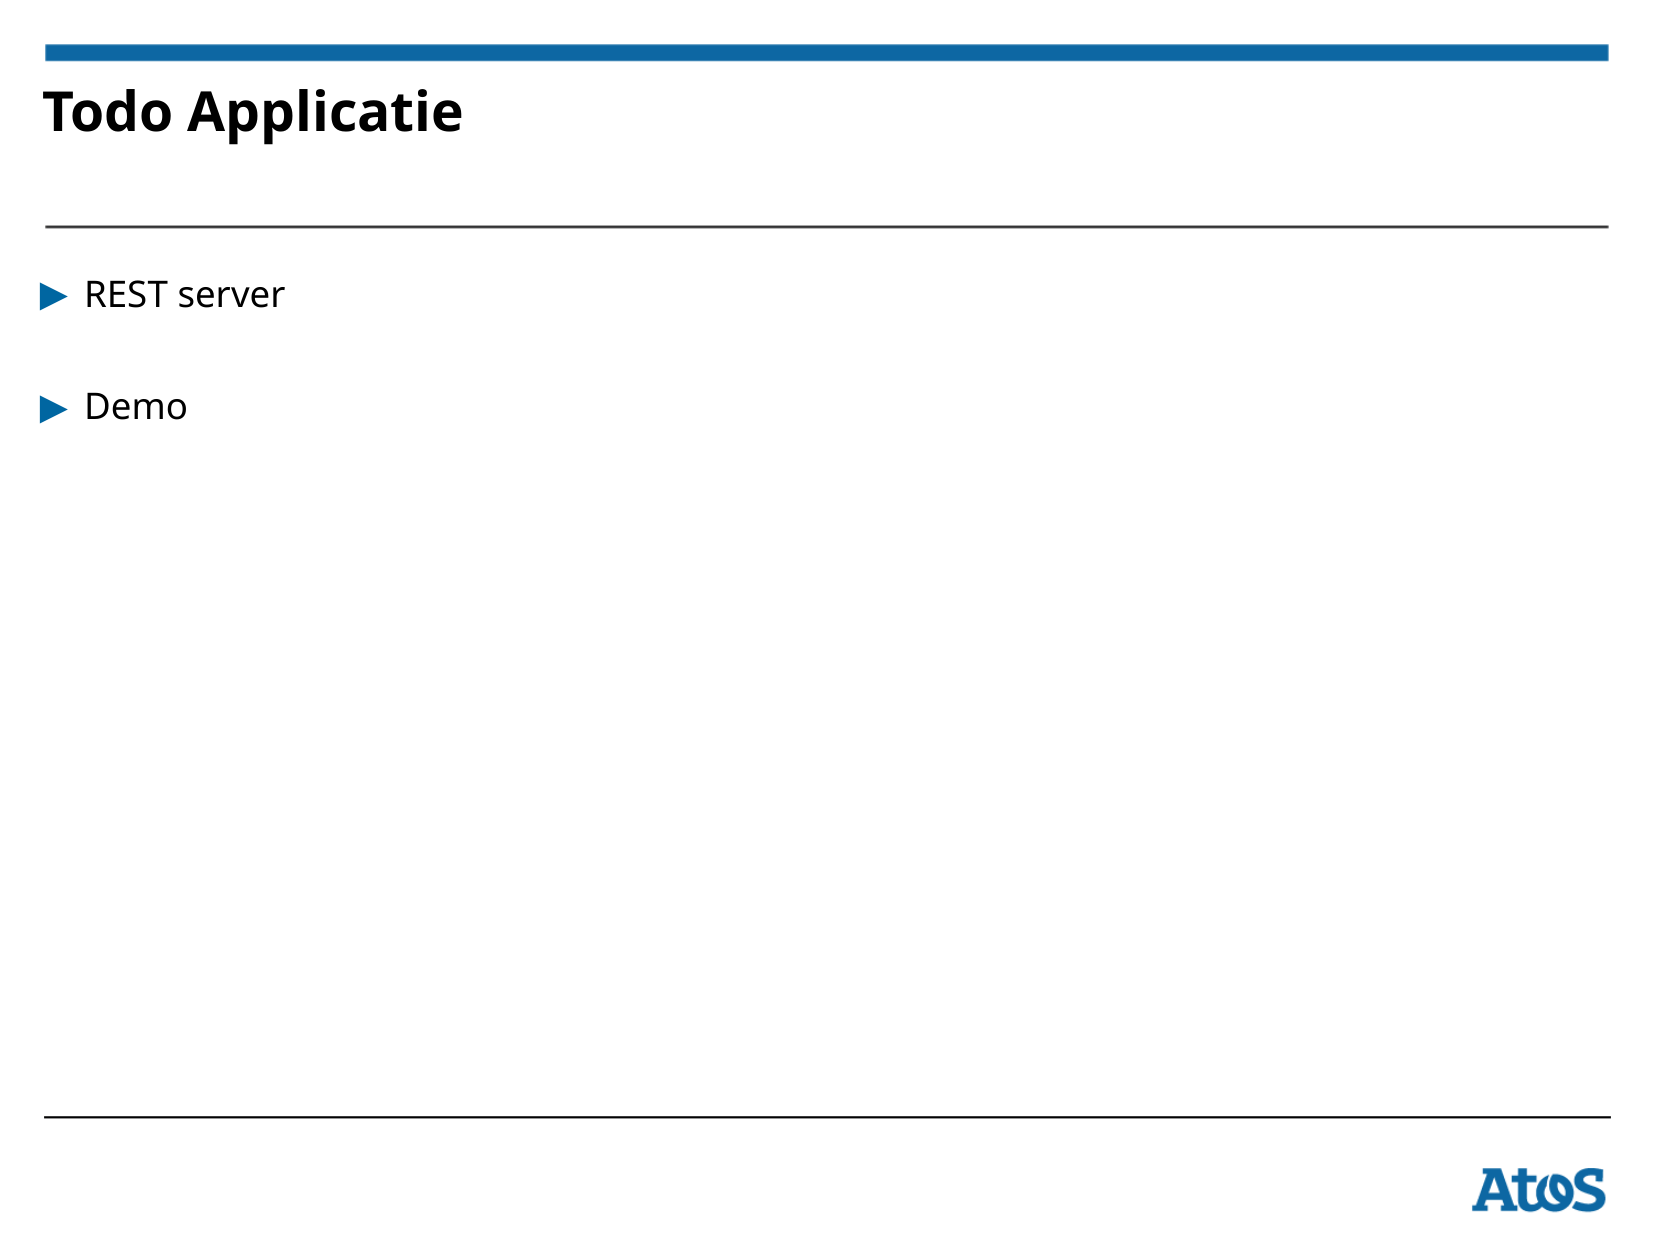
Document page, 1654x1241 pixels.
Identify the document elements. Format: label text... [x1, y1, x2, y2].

list REST server Demo [25, 262, 1608, 983]
picture [0, 0, 1654, 1241]
title Todo Applicatie [27, 68, 1610, 205]
